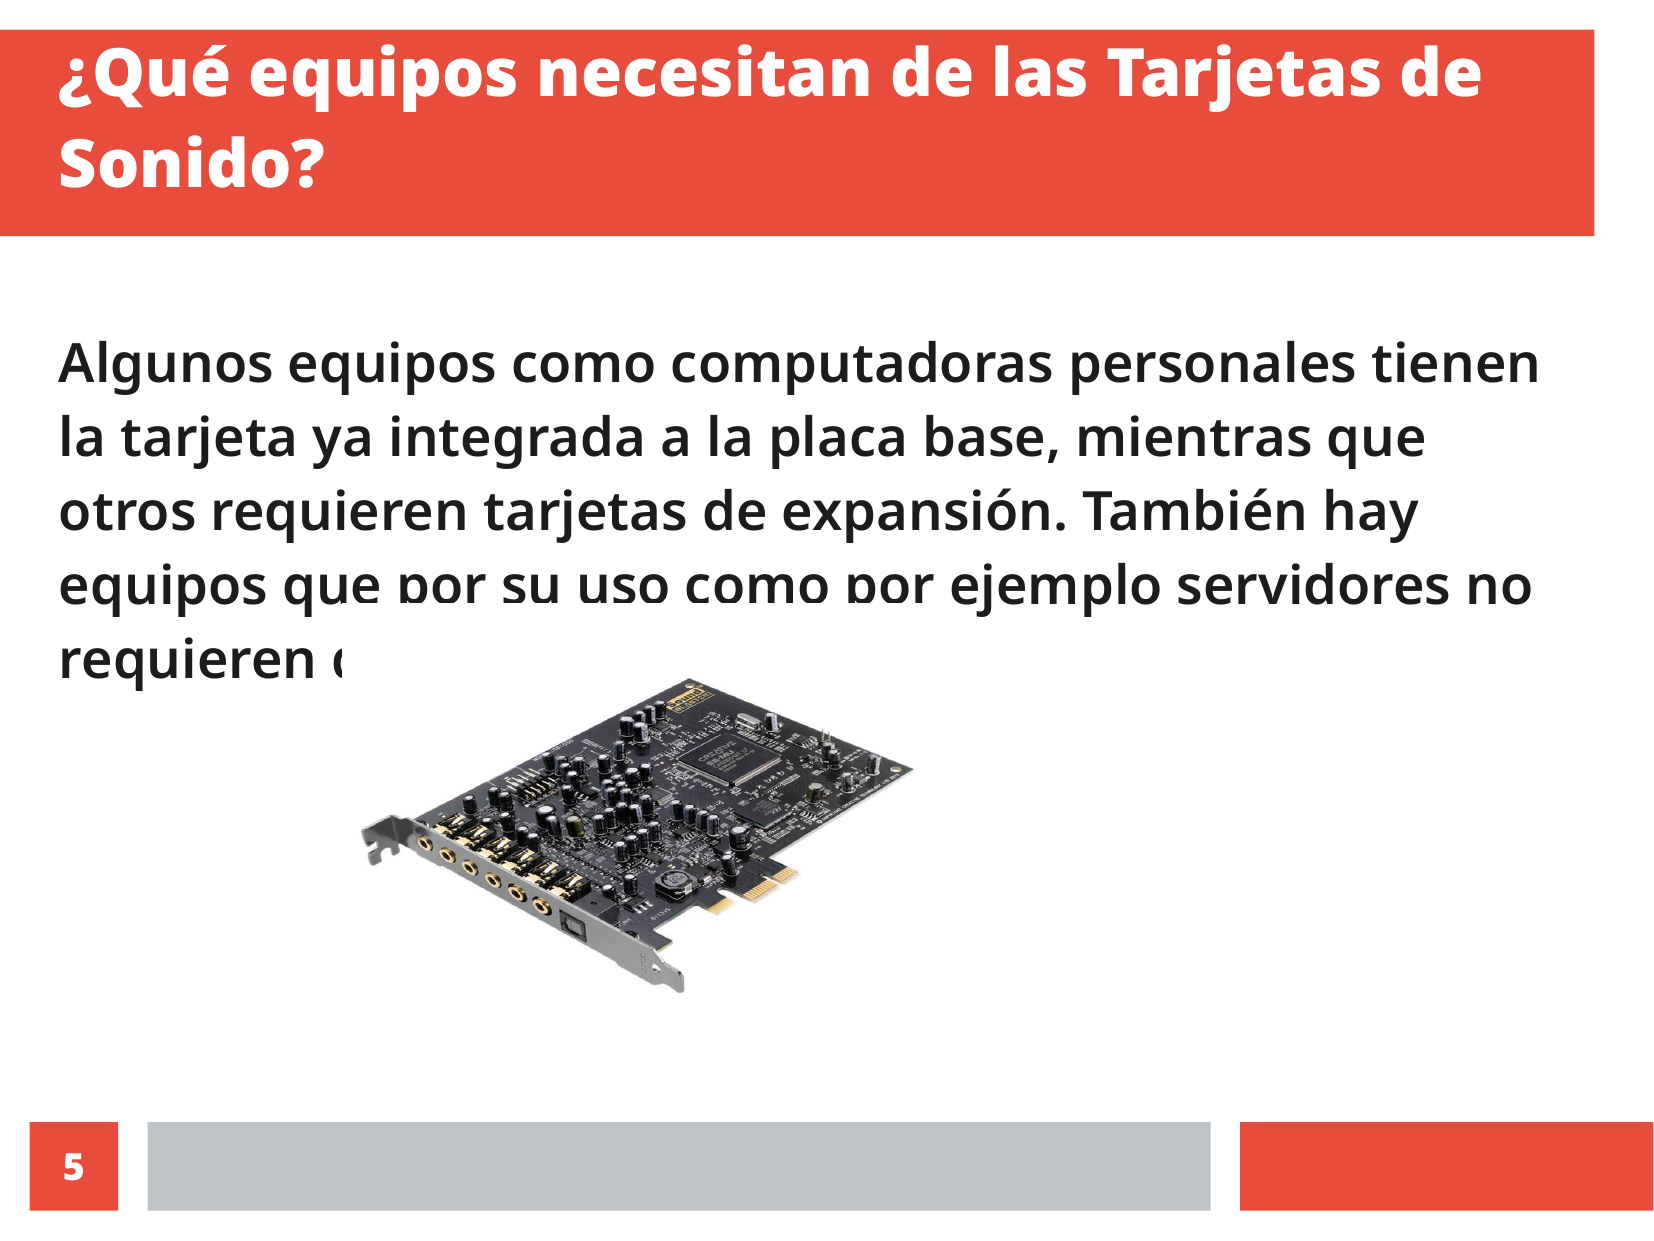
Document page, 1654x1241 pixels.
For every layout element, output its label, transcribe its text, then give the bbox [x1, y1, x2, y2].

list Algunos equipos como computadoras personales tienen la tarjeta ya integrada a la placa base, mientras que otros requieren tarjetas de expansión. También hay equipos que por su uso como por ejemplo servidores no requieren de dicha función. [59, 324, 1565, 1093]
picture [342, 603, 933, 1067]
title ¿Qué equipos necesitan de las Tarjetas de Sonido? [59, 59, 1595, 207]
